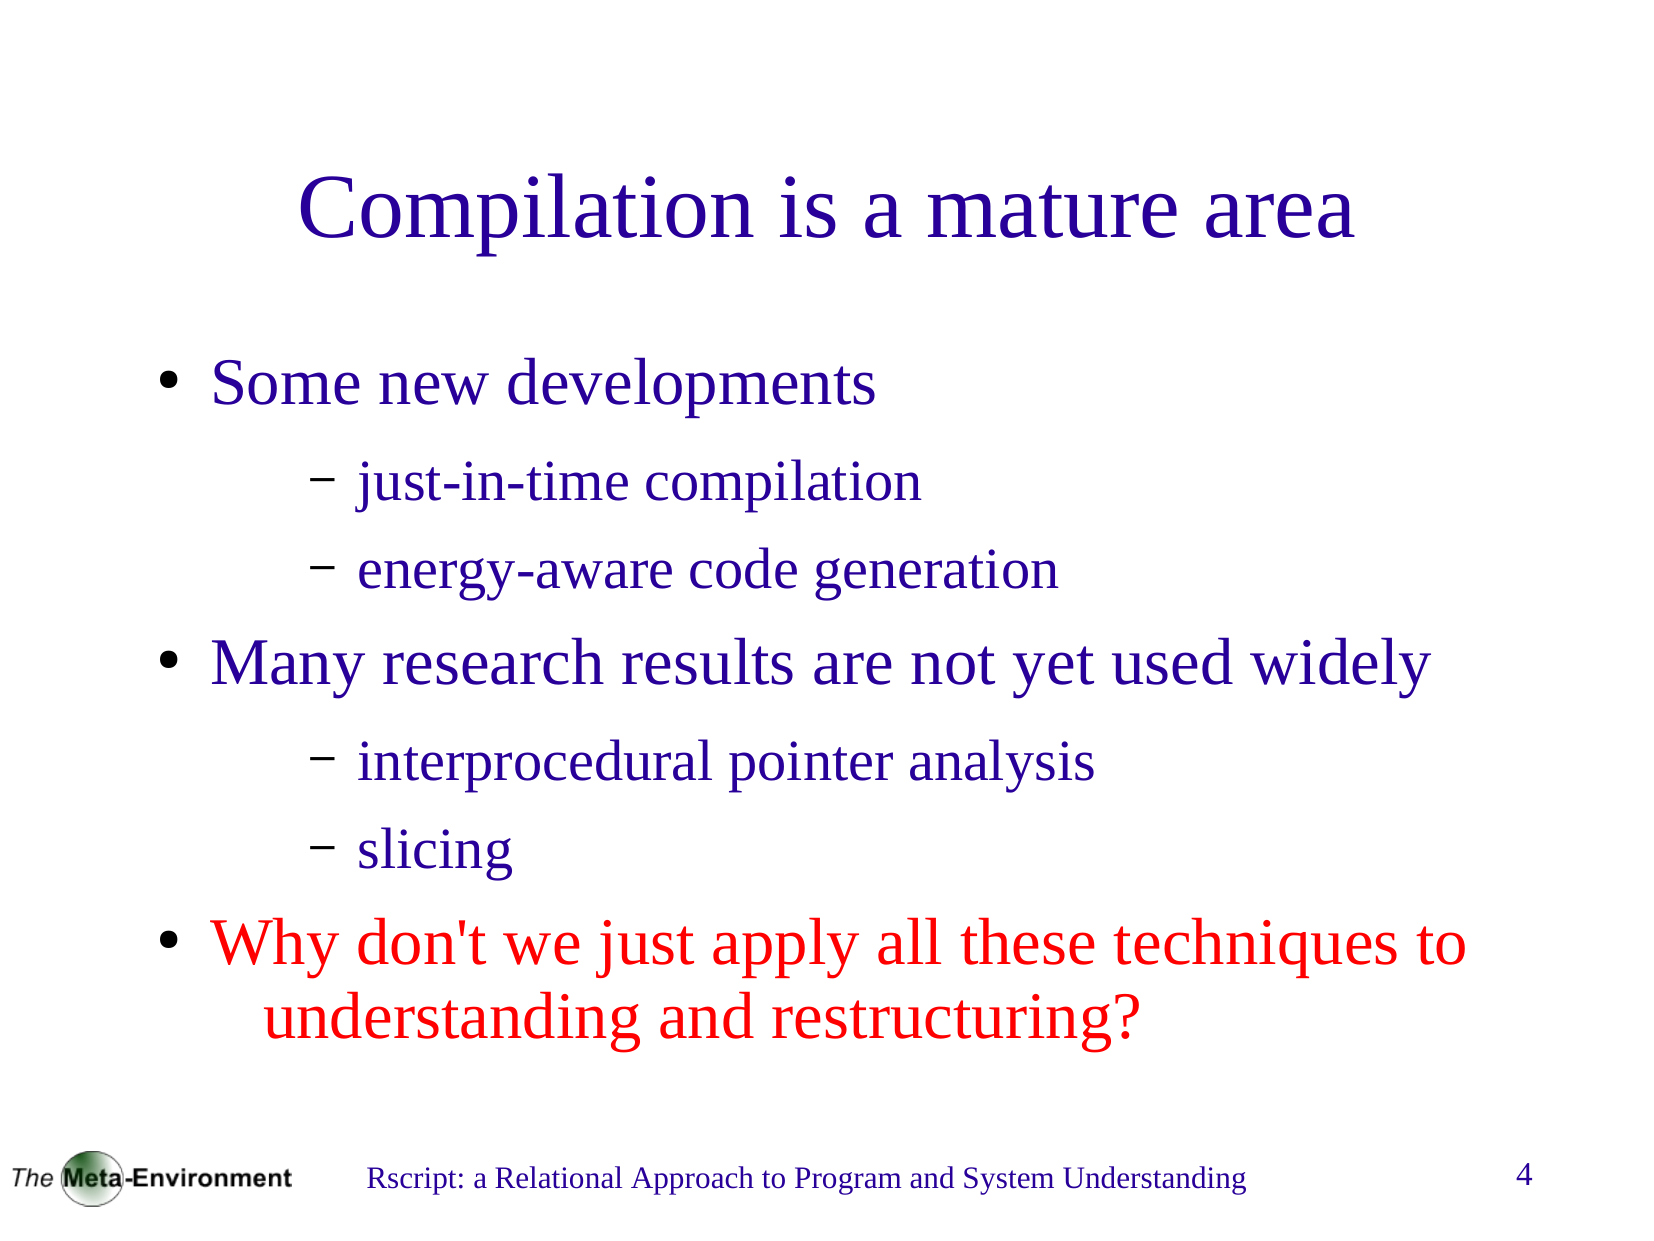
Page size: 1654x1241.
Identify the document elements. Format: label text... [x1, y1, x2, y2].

title Compilation is a mature area [121, 102, 1534, 311]
picture [12, 1151, 292, 1207]
list Some new developments just-in-time compilation energy-aware code generation Many research results are not yet used widely interprocedural pointer analysis slicing Why don't we just apply all these techniques to understanding and restructuring? [121, 344, 1534, 1127]
